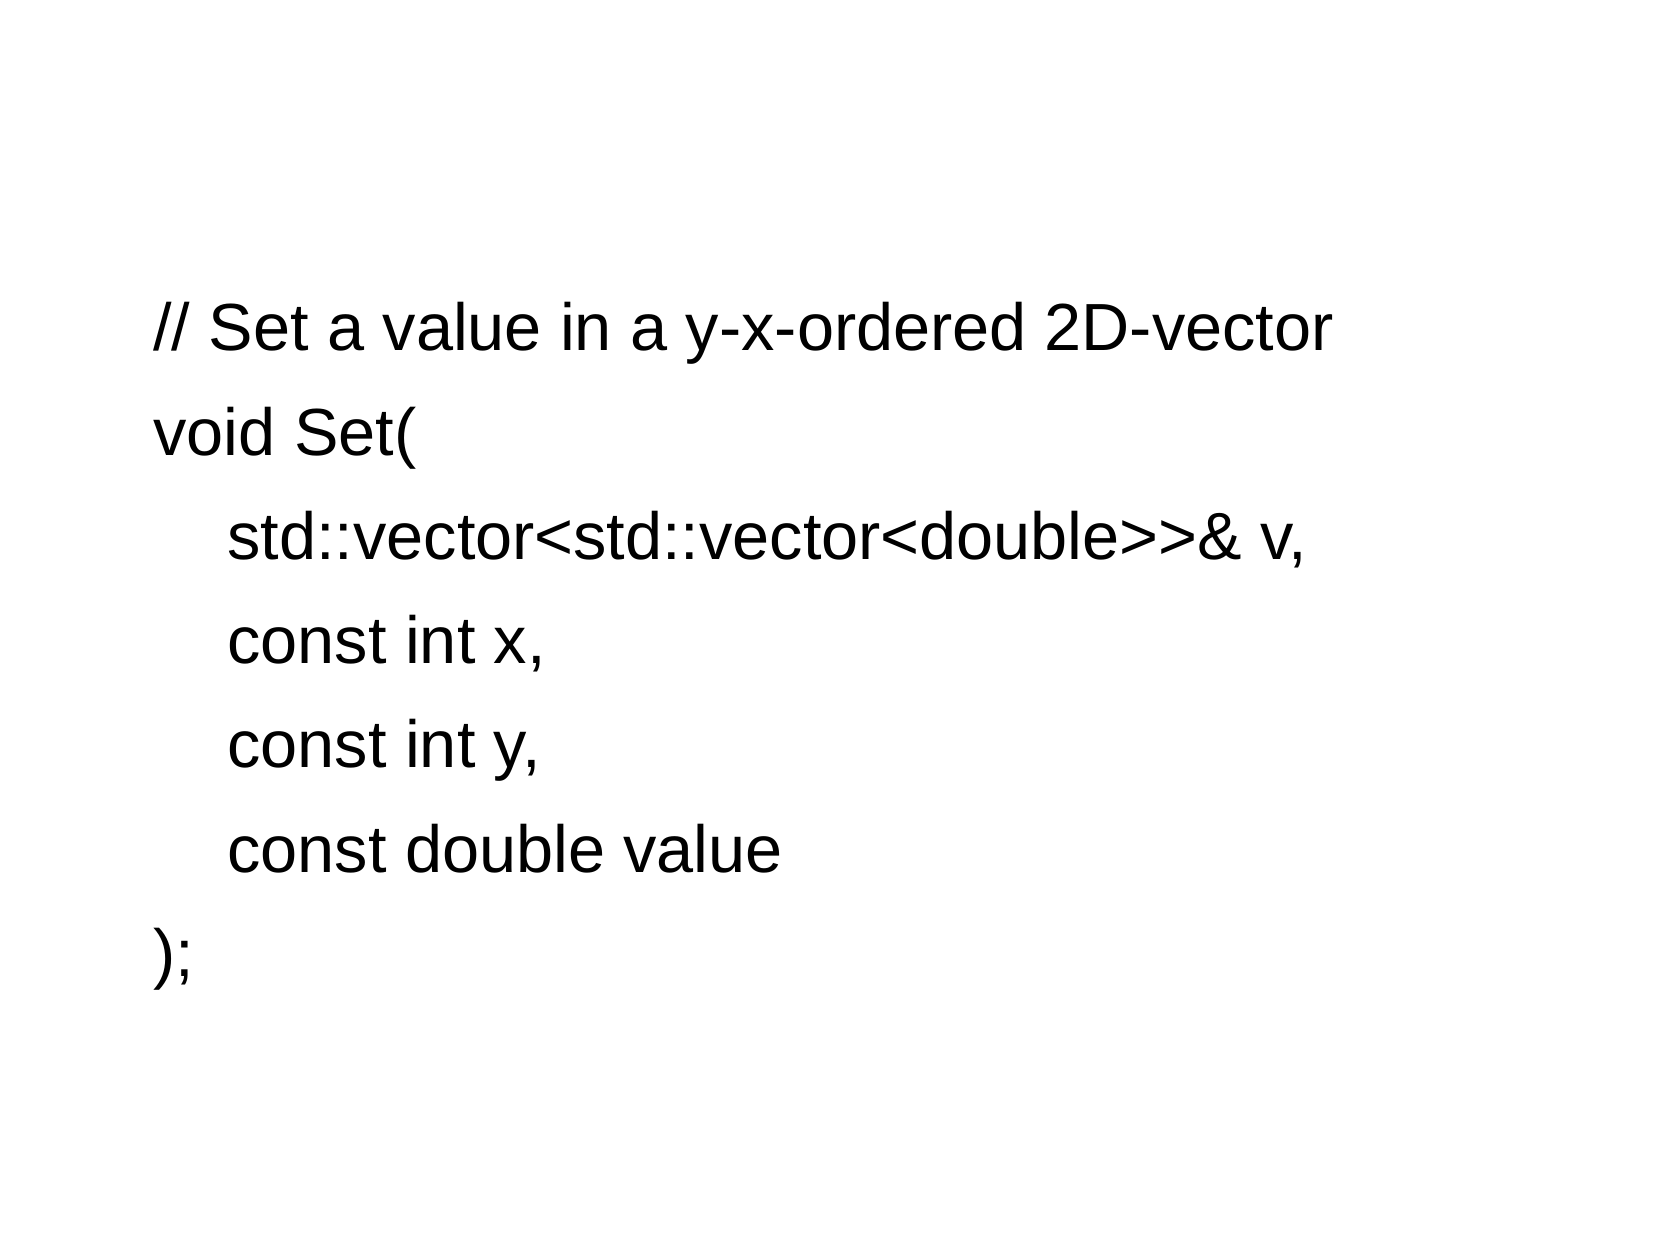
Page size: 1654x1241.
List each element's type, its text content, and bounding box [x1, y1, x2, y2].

list // Set a value in a y-x-ordered 2D-vector void Set( std::vector<std::vector<double>>& v, const int x, const int y, const double value ); [82, 290, 1571, 1010]
